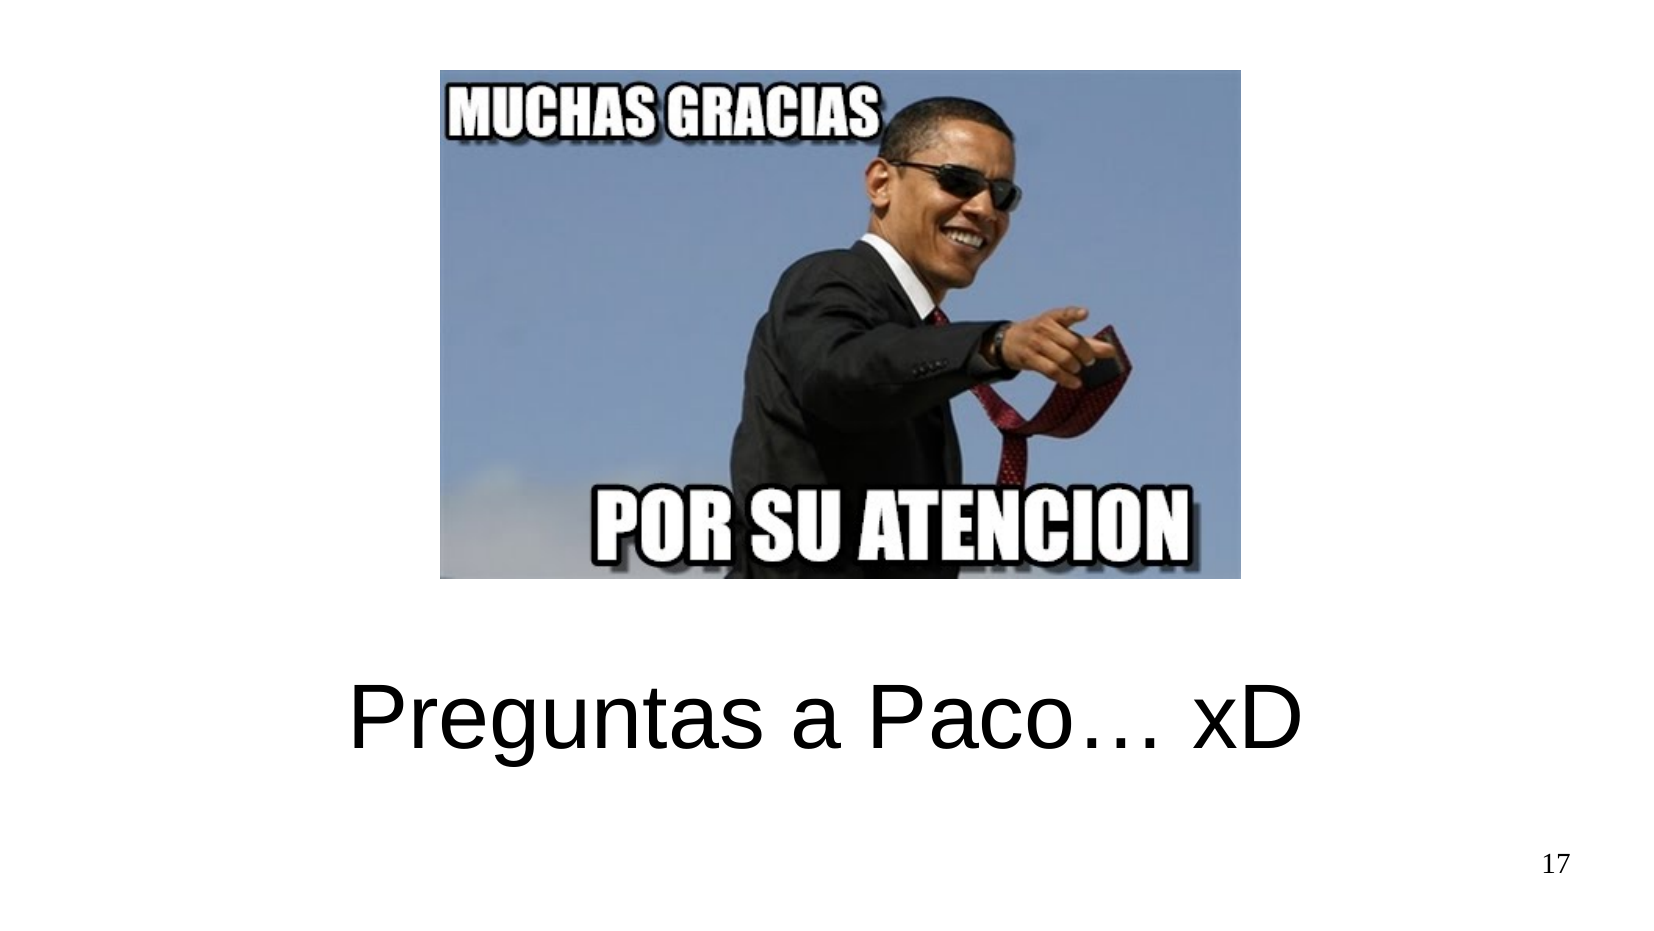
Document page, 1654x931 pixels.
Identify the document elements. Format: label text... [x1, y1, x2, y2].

picture [440, 70, 1241, 579]
title Preguntas a Paco… xD [82, 639, 1571, 795]
